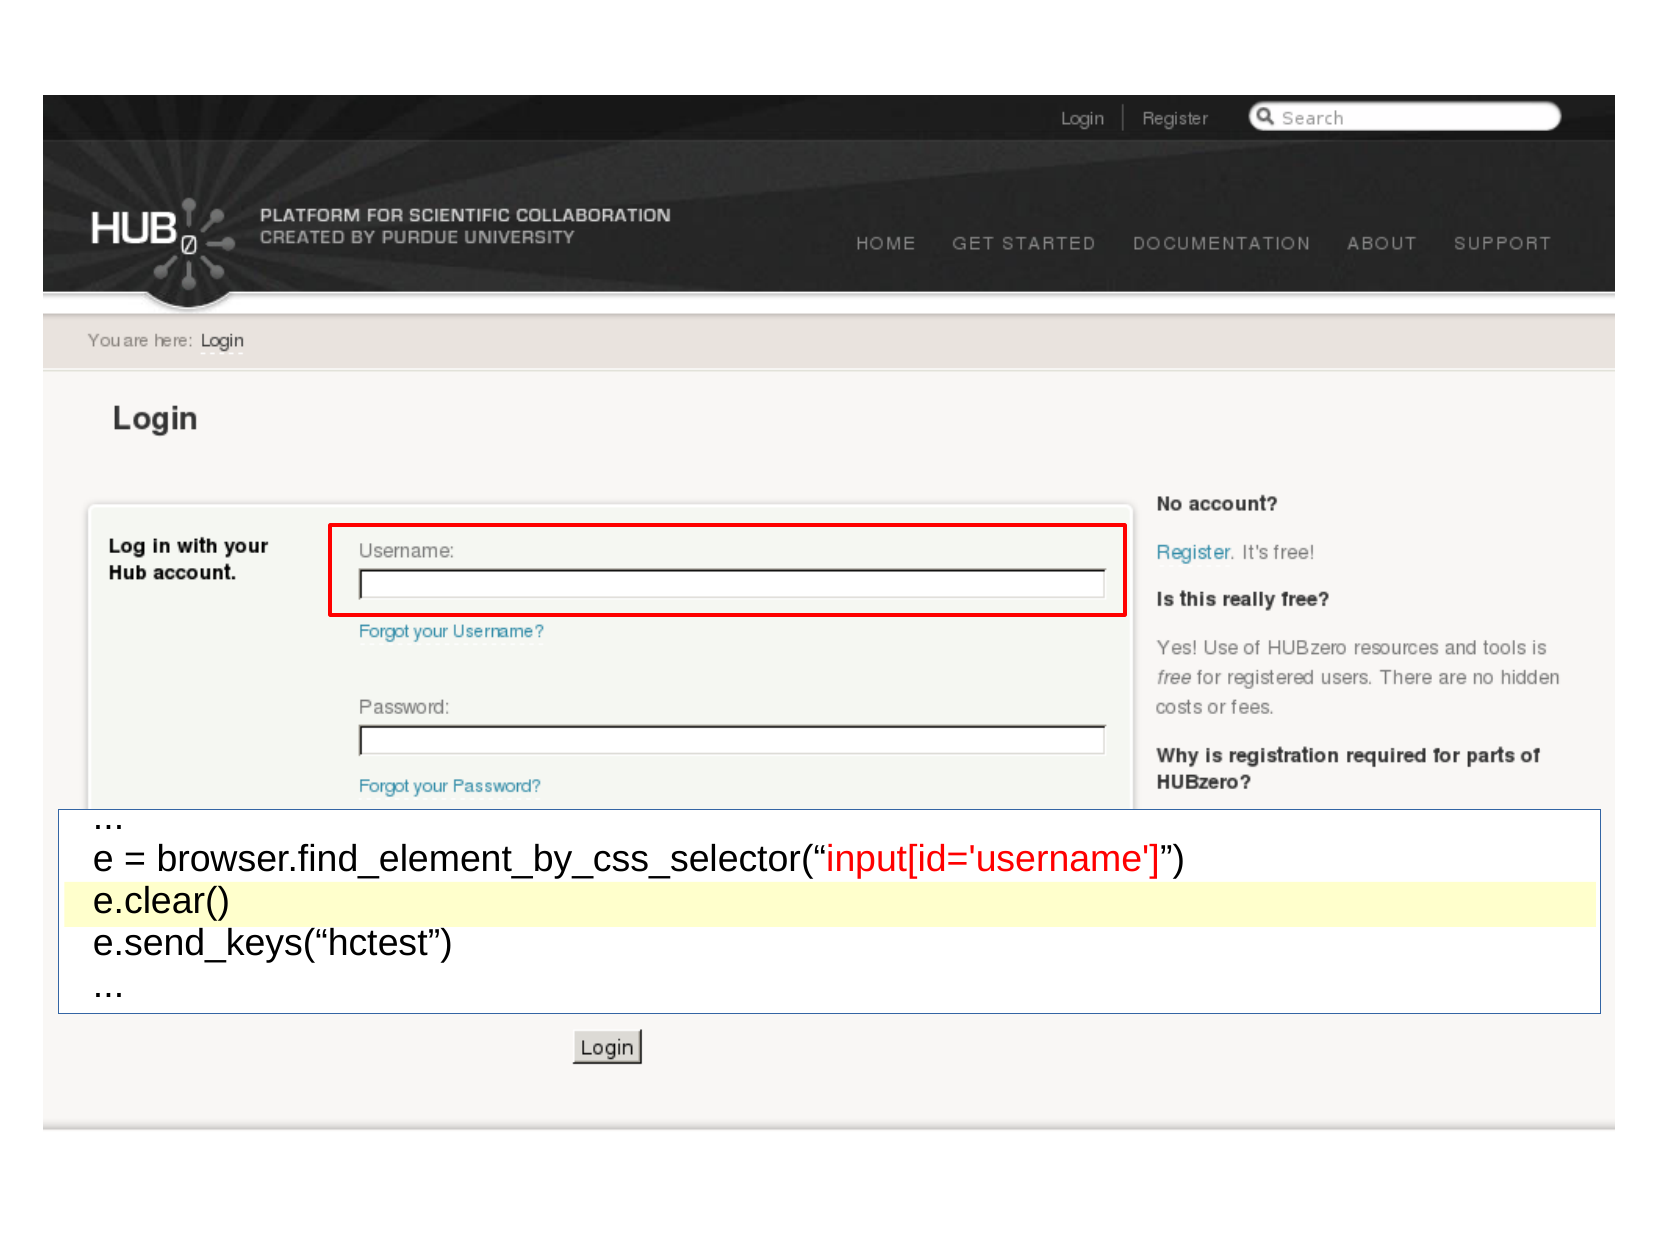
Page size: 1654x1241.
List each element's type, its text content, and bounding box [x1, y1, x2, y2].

text_box [1489, 809, 1601, 1014]
text_box [58, 809, 78, 1014]
text_box ... e = browser.find_element_by_css_selector(“input[id='username']”) e.clear() e.send_keys(“hctest”) ... [78, 788, 1489, 1014]
picture [43, 95, 1615, 1148]
